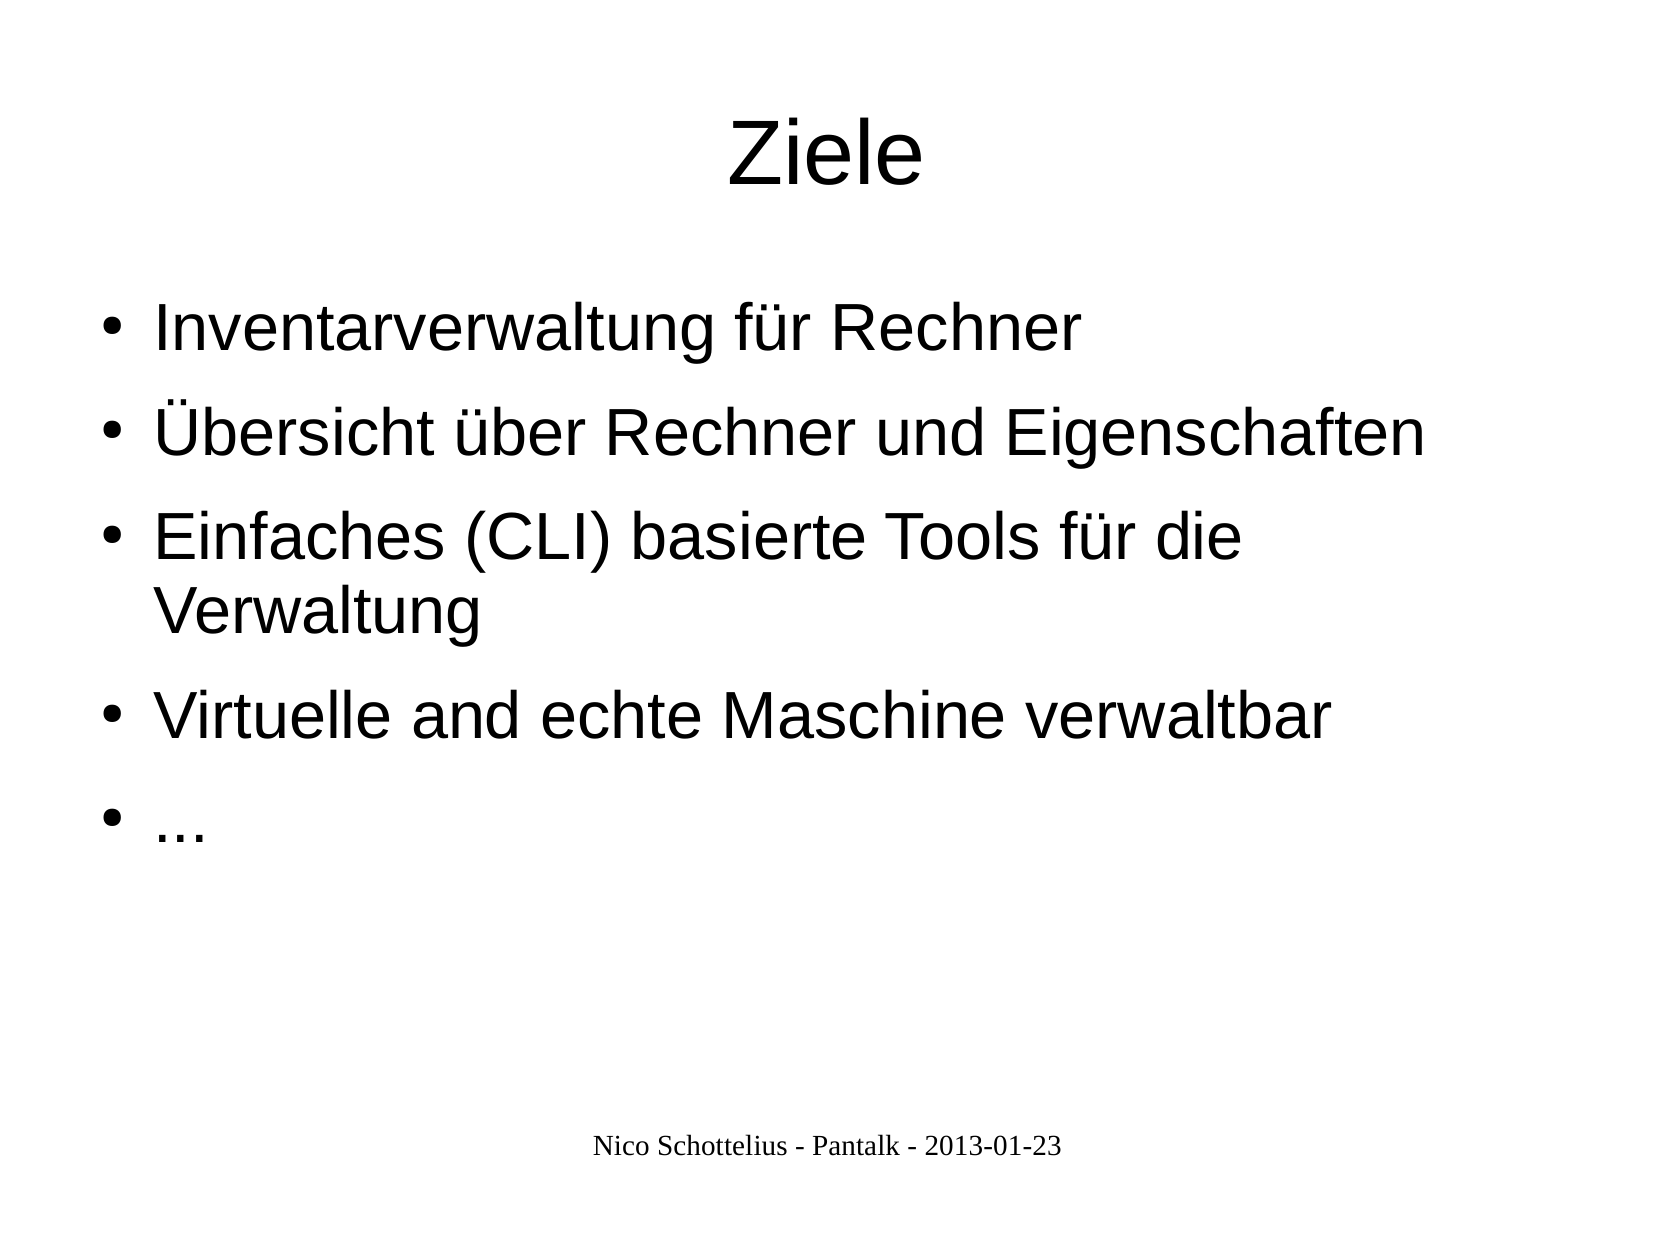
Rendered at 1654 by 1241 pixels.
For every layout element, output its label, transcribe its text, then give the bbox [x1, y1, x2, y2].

title Ziele [82, 49, 1571, 257]
list Inventarverwaltung für Rechner Übersicht über Rechner und Eigenschaften Einfaches (CLI) basierte Tools für die Verwaltung Virtuelle and echte Maschine verwaltbar ... [82, 290, 1538, 1010]
